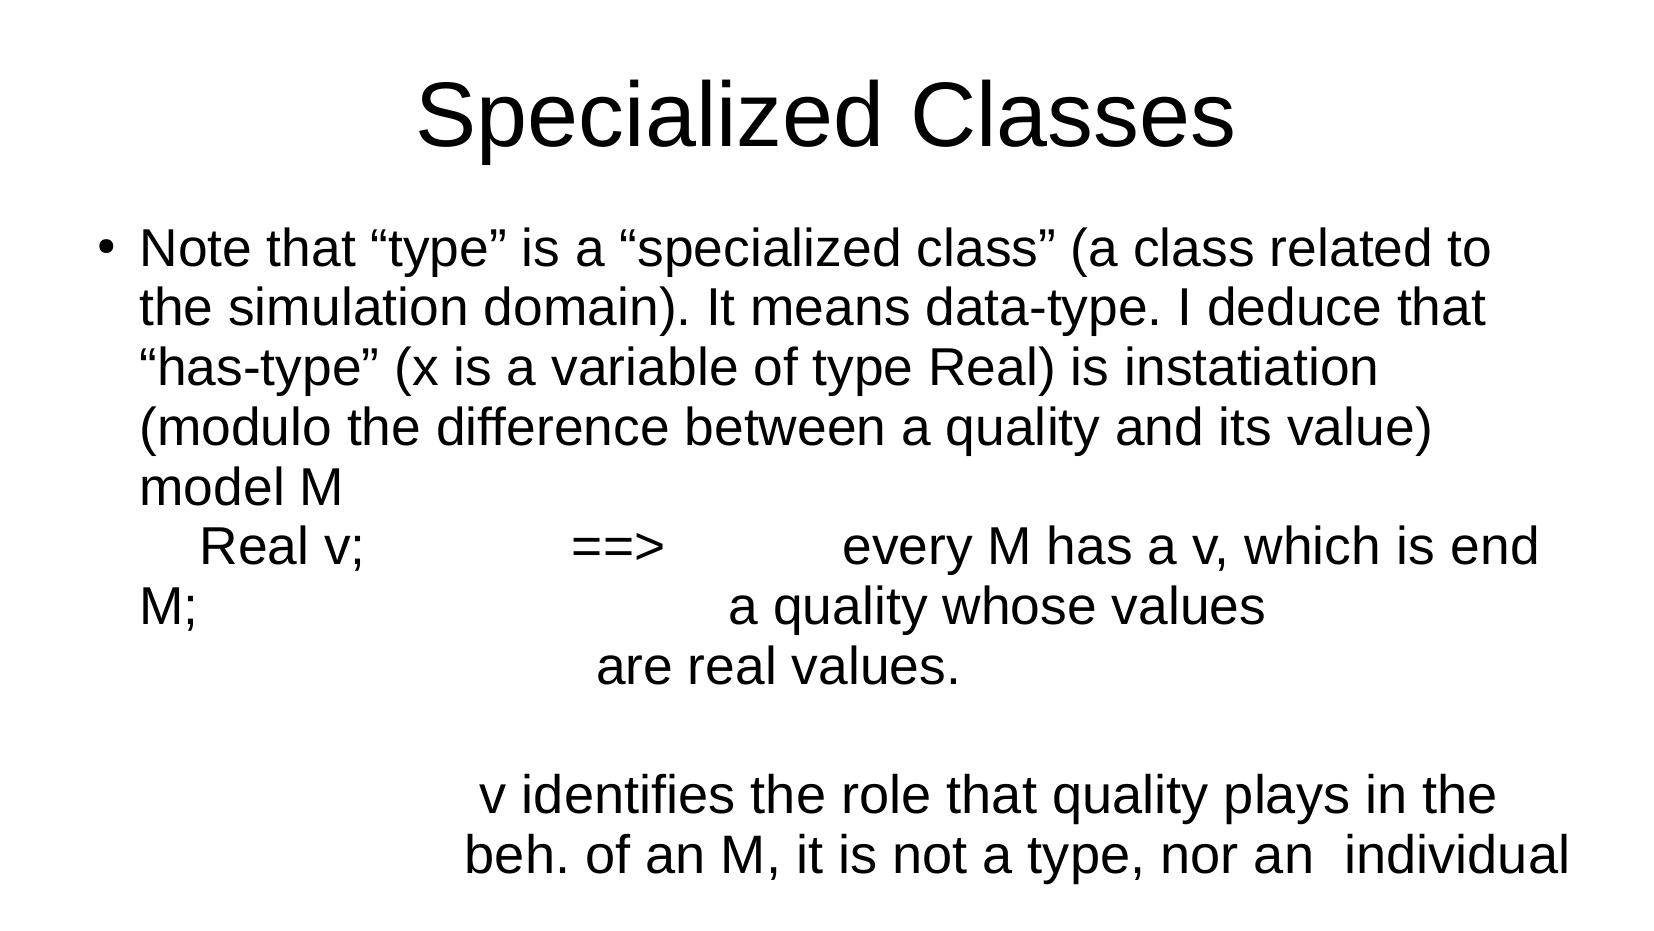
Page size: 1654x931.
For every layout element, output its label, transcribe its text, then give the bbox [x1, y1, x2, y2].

list Note that “type” is a “specialized class” (a class related to the simulation domain). It means data-type. I deduce that “has-type” (x is a variable of type Real) is instatiation (modulo the difference between a quality and its value) model M Real v; ==> every M has a v, which is end M; a quality whose values are real values. [82, 217, 1571, 758]
text_box v identifies the role that quality plays in the beh. of an M, it is not a type, nor an individual [450, 757, 1613, 917]
title Specialized Classes [82, 37, 1571, 193]
